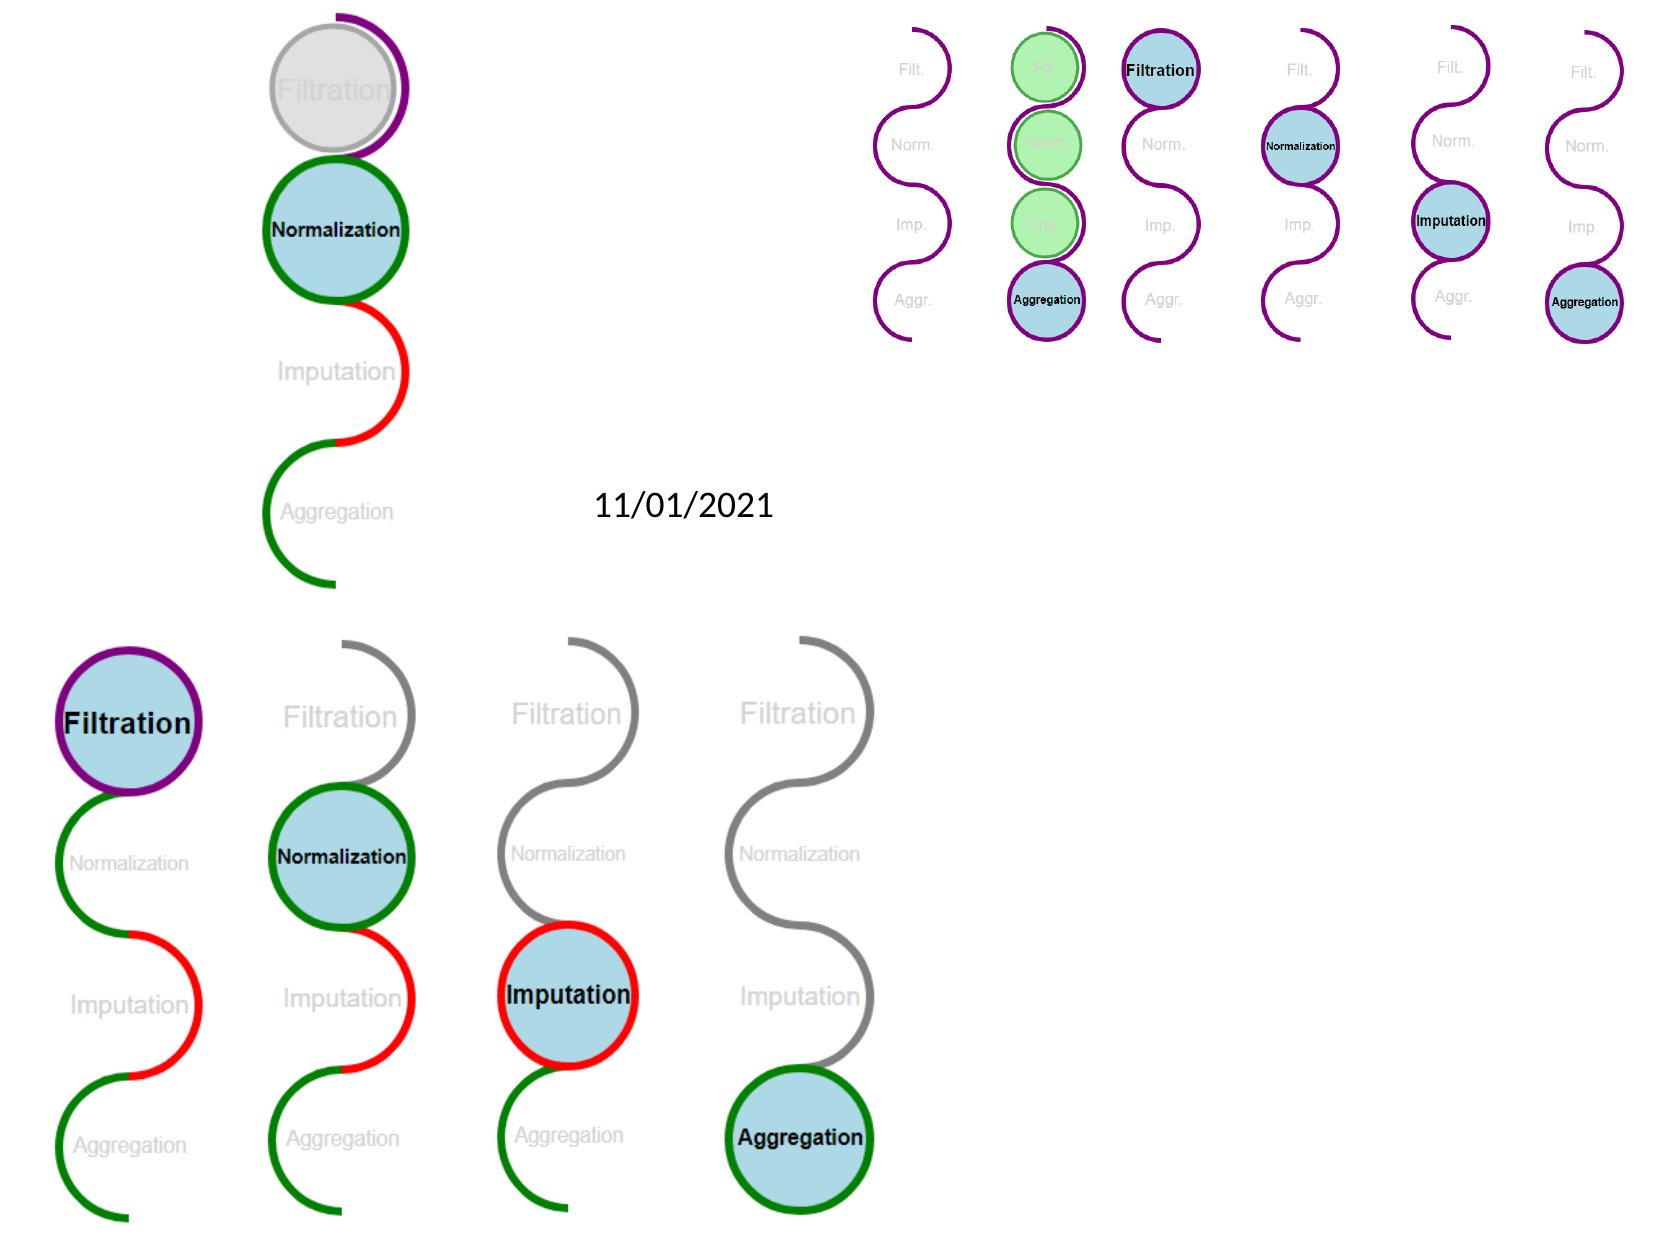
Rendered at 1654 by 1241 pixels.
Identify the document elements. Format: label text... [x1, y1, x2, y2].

text_box 11/01/2021 [578, 472, 792, 534]
picture [1400, 23, 1498, 344]
picture [31, 641, 223, 1235]
picture [856, 21, 968, 349]
picture [478, 625, 652, 1222]
picture [1530, 23, 1646, 350]
picture [252, 632, 440, 1224]
picture [1109, 22, 1209, 350]
picture [253, 5, 427, 600]
picture [699, 632, 922, 1222]
picture [1000, 20, 1093, 349]
picture [1249, 23, 1353, 350]
